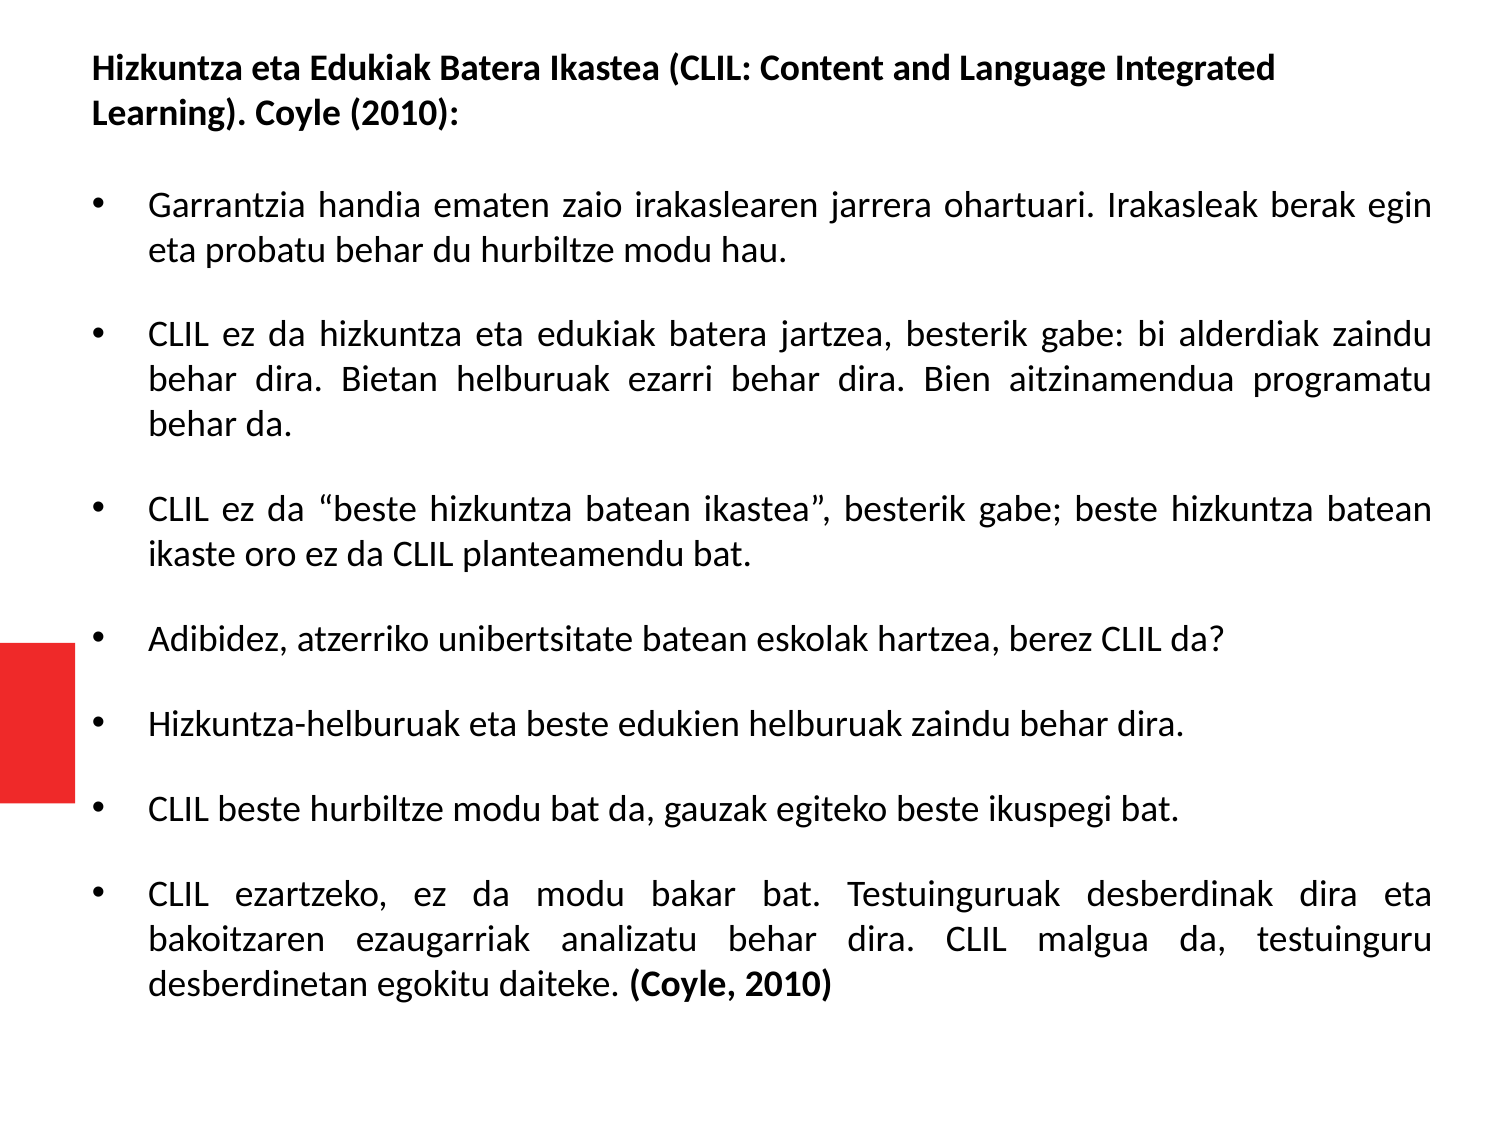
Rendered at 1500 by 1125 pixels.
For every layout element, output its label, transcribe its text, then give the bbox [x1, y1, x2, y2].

list Hizkuntza eta Edukiak Batera Ikastea (CLIL: Content and Language Integrated Learning). Coyle (2010): Garrantzia handia ematen zaio irakaslearen jarrera ohartuari. Irakasleak berak egin eta probatu behar du hurbiltze modu hau. CLIL ez da hizkuntza eta edukiak batera jartzea, besterik gabe: bi alderdiak zaindu behar dira. Bietan helburuak ezarri behar dira. Bien aitzinamendua programatu behar da. CLIL ez da “beste hizkuntza batean ikastea”, besterik gabe; beste hizkuntza batean ikaste oro ez da CLIL planteamendu bat. Adibidez, atzerriko unibertsitate batean eskolak hartzea, berez CLIL da? Hizkuntza-helburuak eta beste edukien helburuak zaindu behar dira. CLIL beste hurbiltze modu bat da, gauzak egiteko beste ikuspegi bat. CLIL ezartzeko, ez da modu bakar bat. Testuinguruak desberdinak dira eta bakoitzaren ezaugarriak analizatu behar dira. CLIL malgua da, testuinguru desberdinetan egokitu daiteke. (Coyle, 2010) [76, 35, 1449, 1059]
